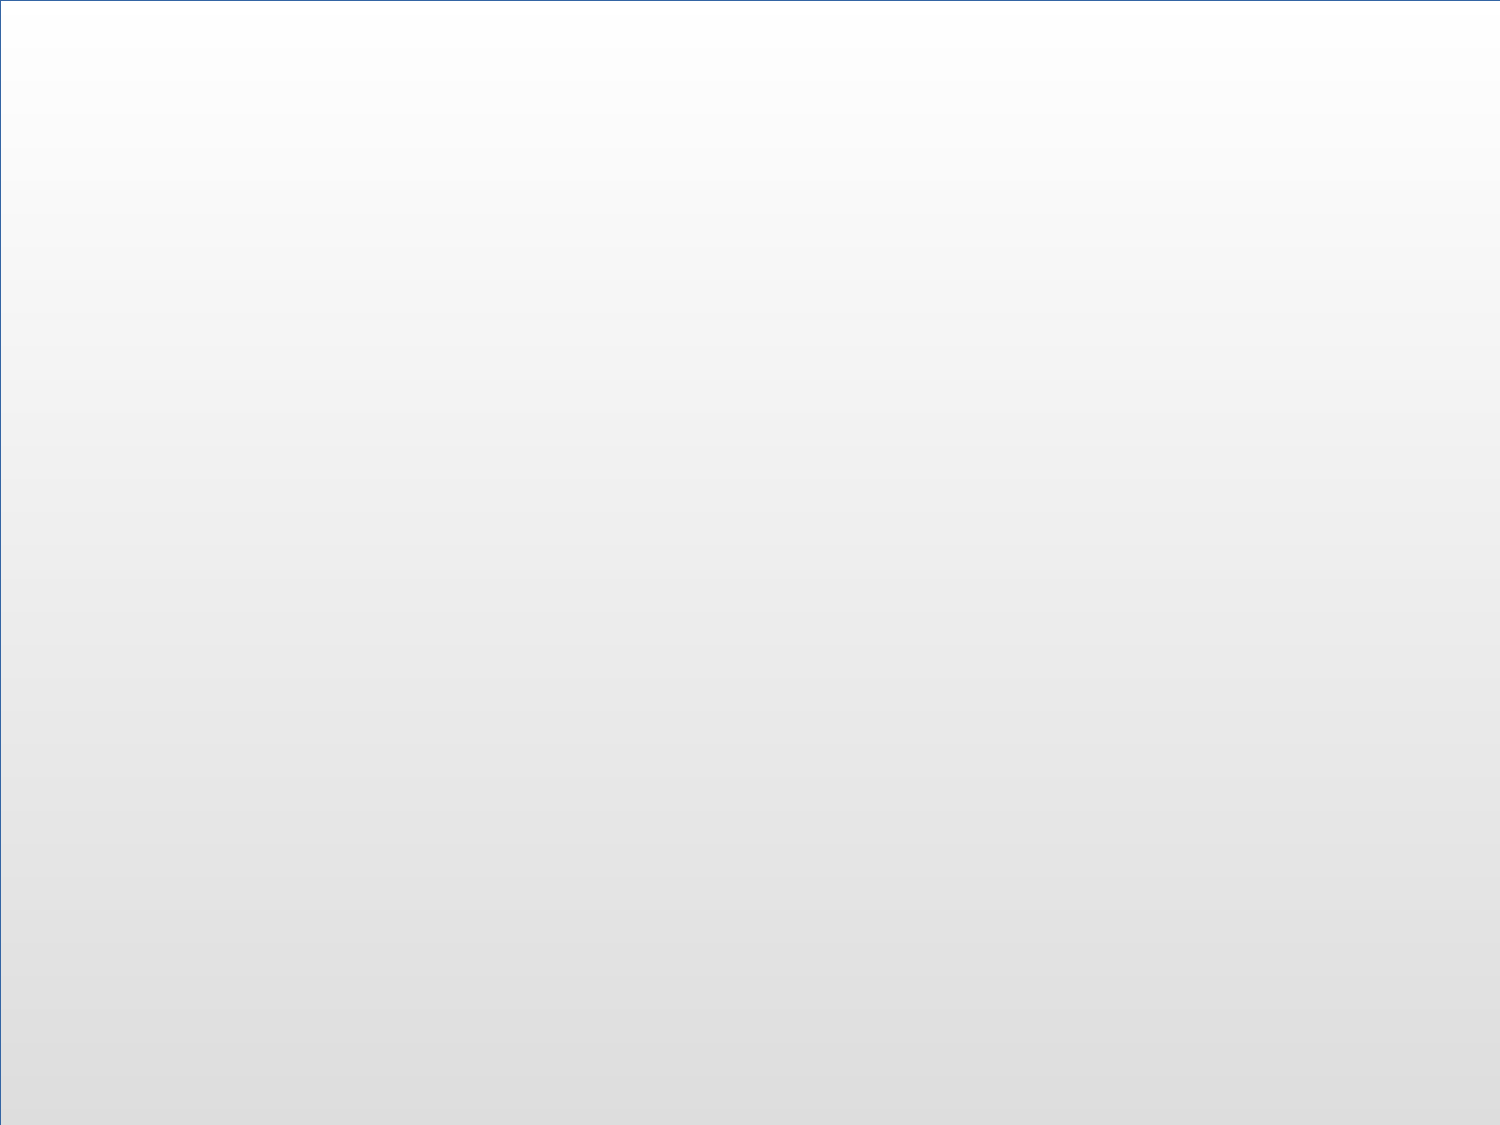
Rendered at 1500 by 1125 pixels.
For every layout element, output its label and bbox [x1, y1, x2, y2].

text_box [0, 0, 1500, 1125]
